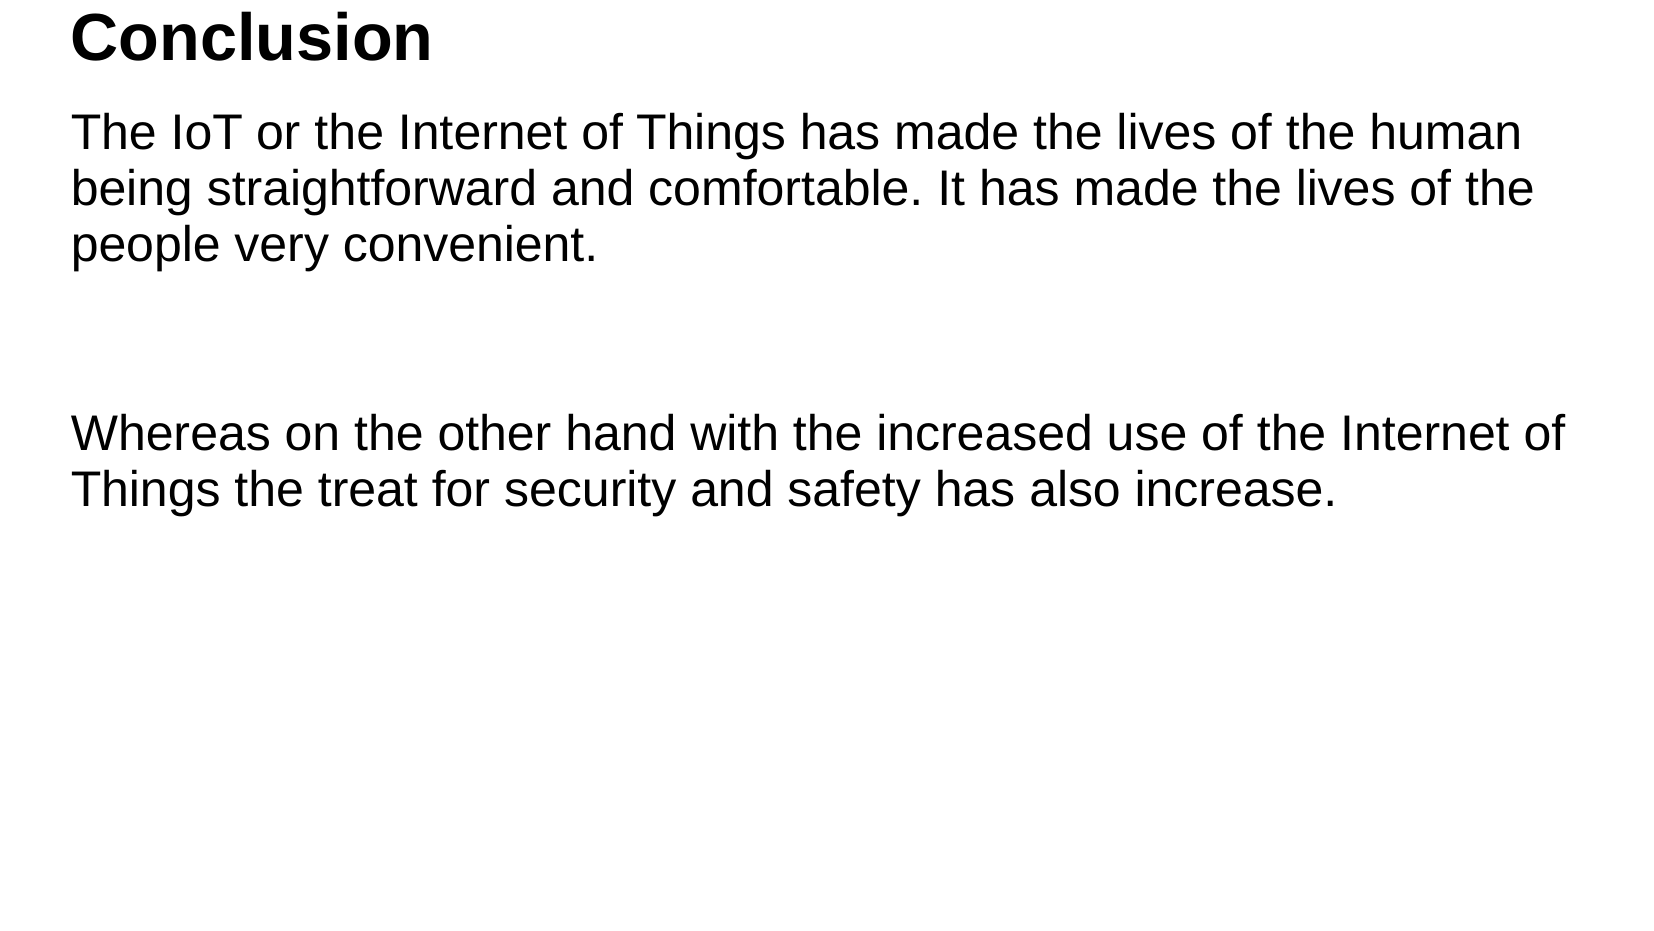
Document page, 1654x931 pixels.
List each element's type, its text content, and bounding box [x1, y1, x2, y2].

list Conclusion The IoT or the Internet of Things has made the lives of the human being straightforward and comfortable. It has made the lives of the people very convenient. Whereas on the other hand with the increased use of the Internet of Things the treat for security and safety has also increase. [0, 0, 1654, 931]
